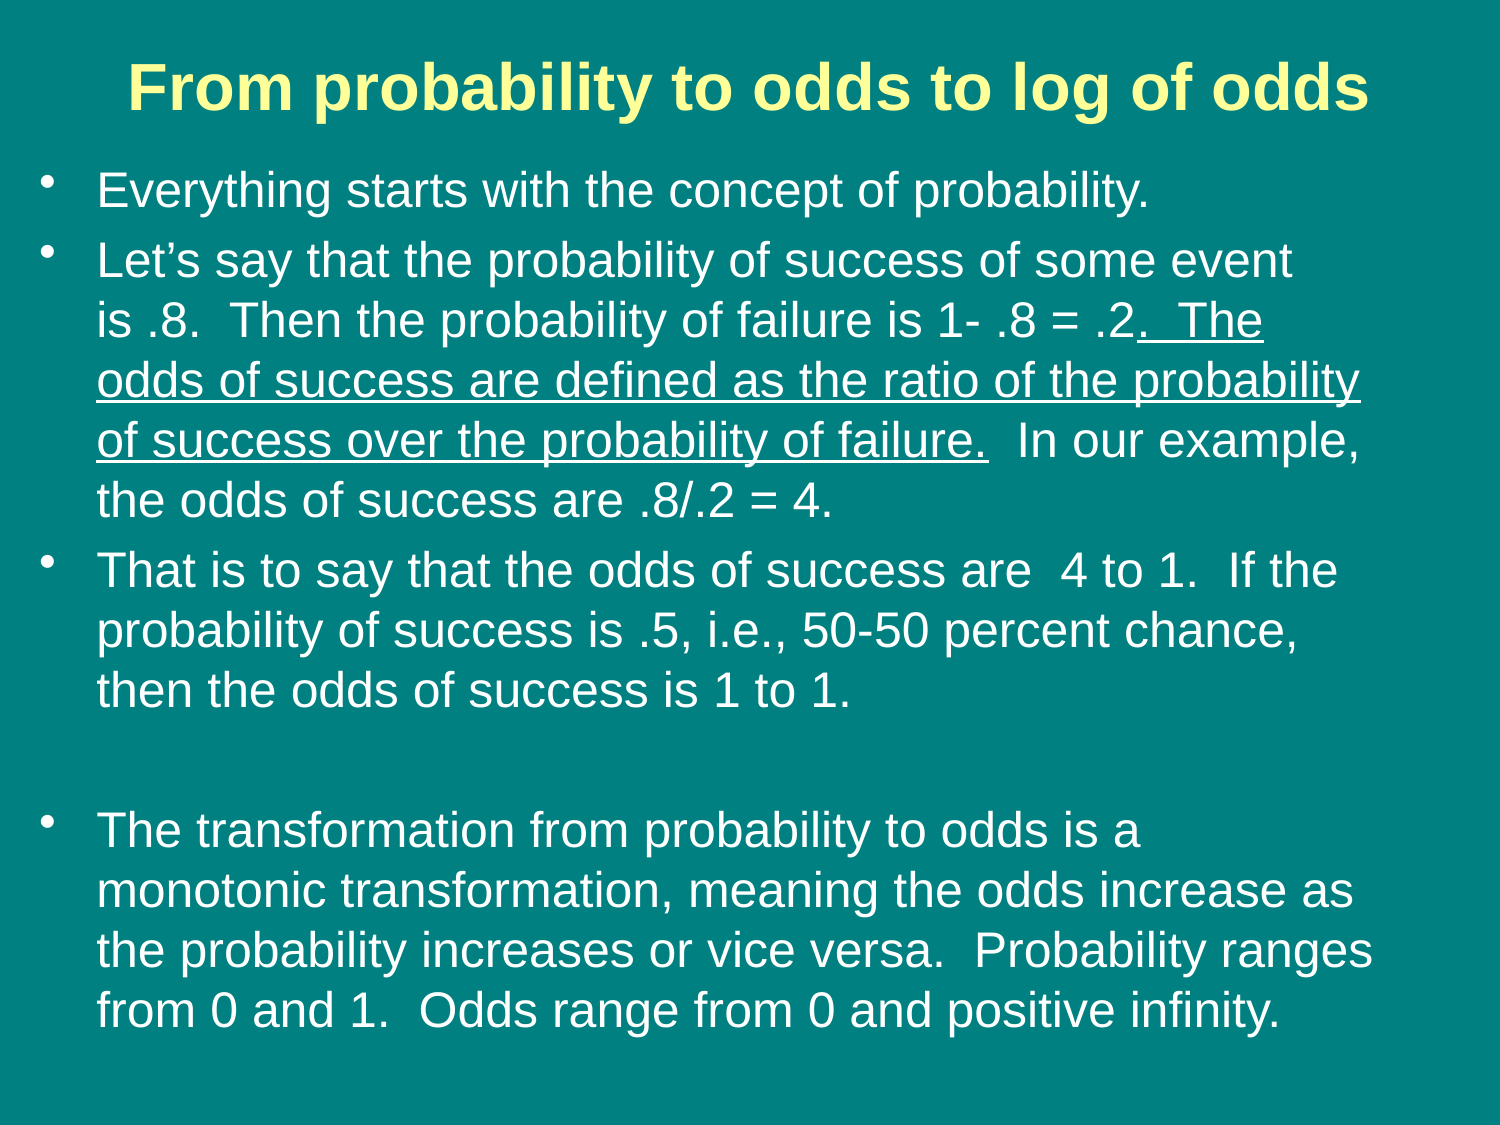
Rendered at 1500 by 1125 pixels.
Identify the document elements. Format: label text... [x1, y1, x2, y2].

list Everything starts with the concept of probability. Let’s say that the probability of success of some event is .8. Then the probability of failure is 1- .8 = .2. The odds of success are defined as the ratio of the probability of success over the probability of failure. In our example, the odds of success are .8/.2 = 4. That is to say that the odds of success are 4 to 1. If the probability of success is .5, i.e., 50-50 percent chance, then the odds of success is 1 to 1. The transformation from probability to odds is a monotonic transformation, meaning the odds increase as the probability increases or vice versa. Probability ranges from 0 and 1. Odds range from 0 and positive infinity. [24, 149, 1400, 918]
title From probability to odds to log of odds [75, 45, 1425, 233]
